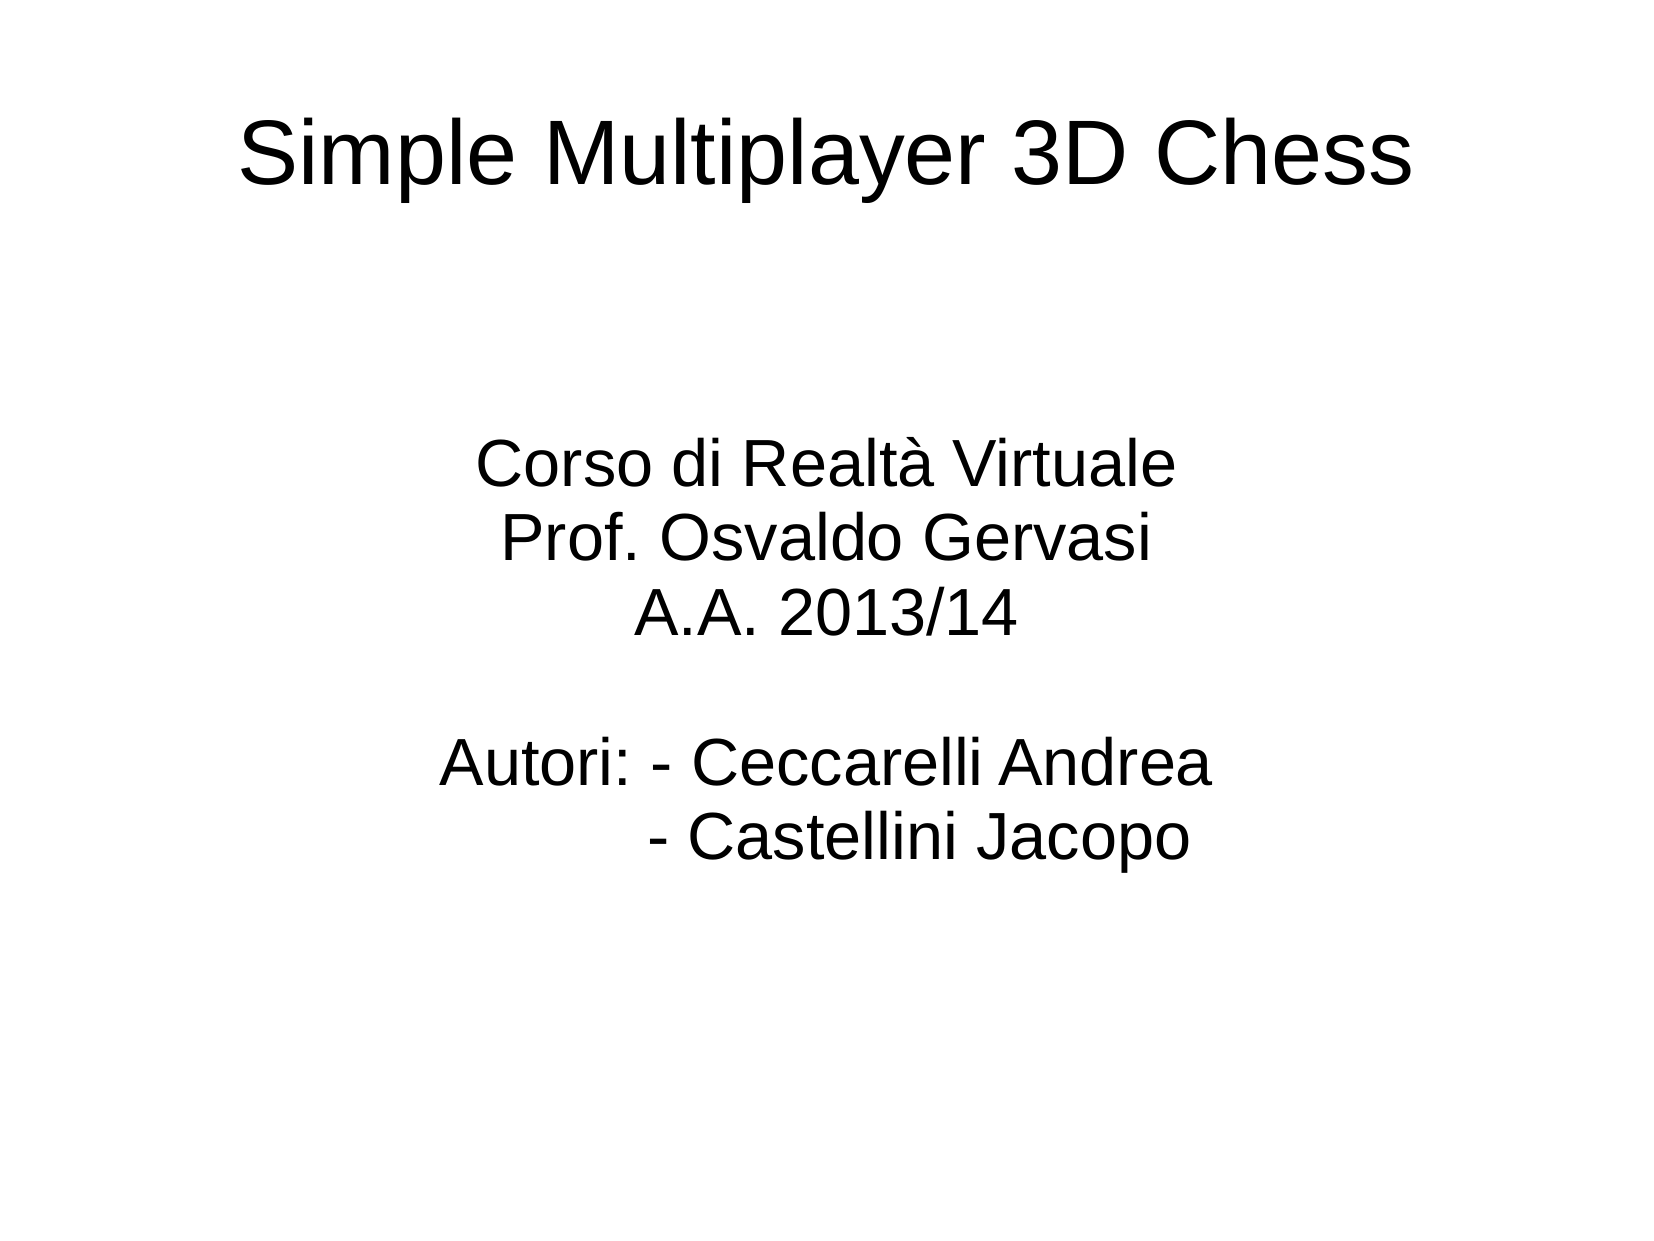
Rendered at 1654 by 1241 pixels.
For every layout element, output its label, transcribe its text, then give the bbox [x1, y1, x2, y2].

title Simple Multiplayer 3D Chess [82, 49, 1571, 257]
subtitle Corso di Realtà Virtuale Prof. Osvaldo Gervasi A.A. 2013/14 Autori: - Ceccarelli Andrea - Castellini Jacopo [82, 290, 1571, 1010]
